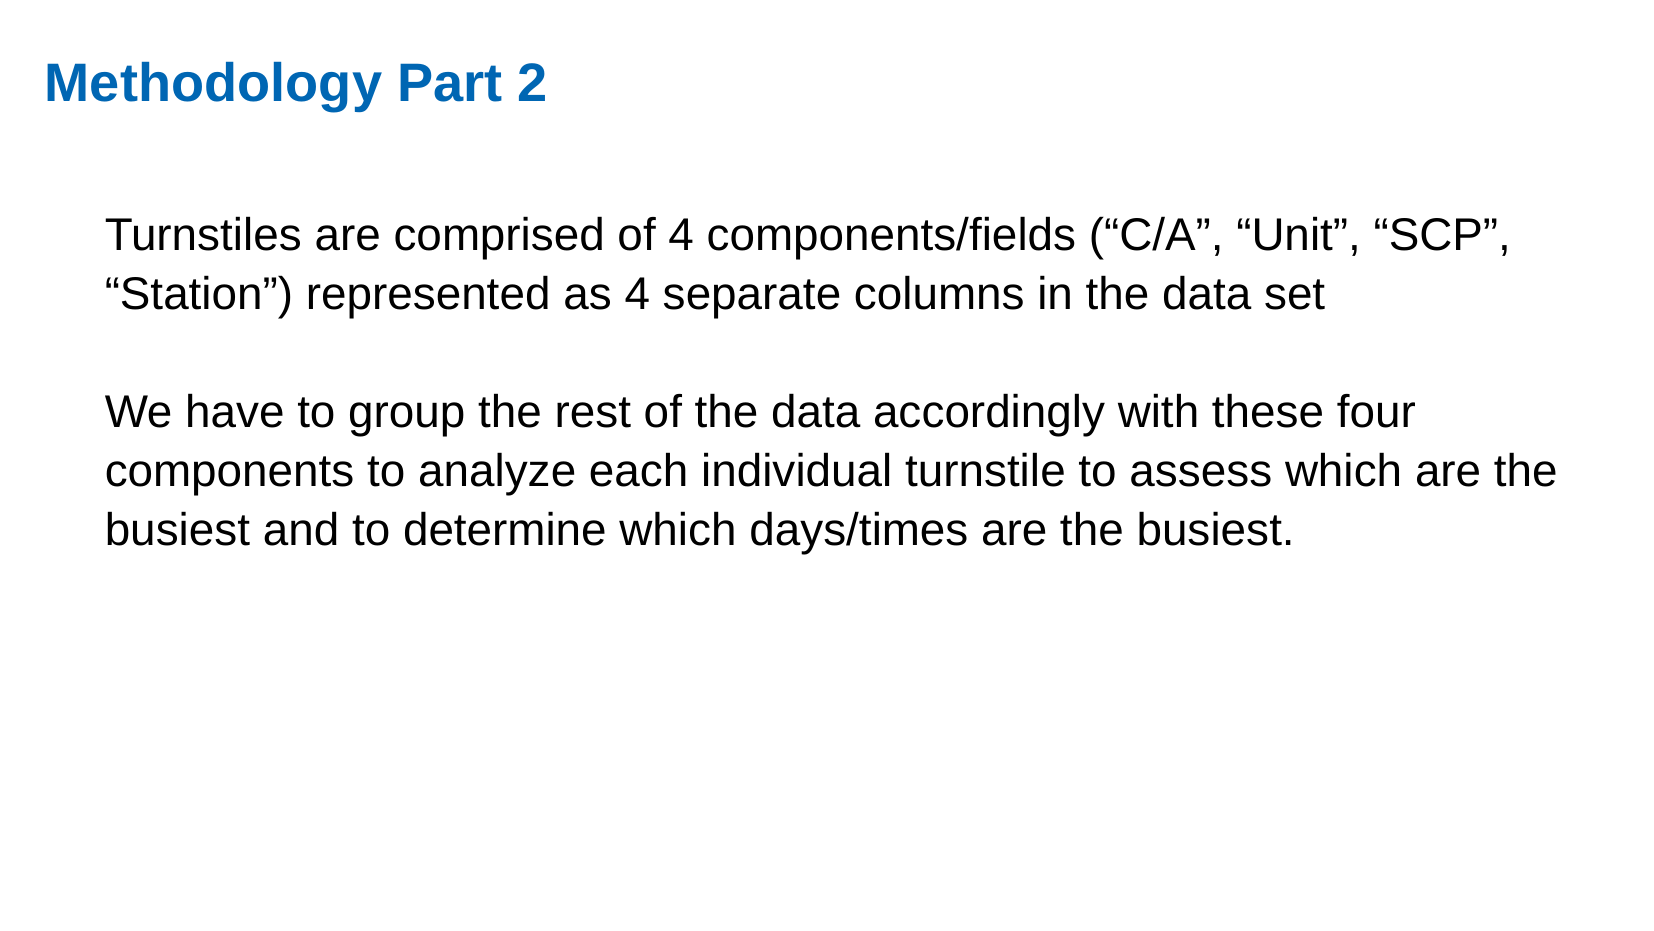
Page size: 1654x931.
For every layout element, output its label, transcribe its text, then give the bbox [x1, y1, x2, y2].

text_box Methodology Part 2 [30, 45, 676, 181]
text_box Turnstiles are comprised of 4 components/fields (“C/A”, “Unit”, “SCP”, “Station”) represented as 4 separate columns in the data set We have to group the rest of the data accordingly with these four components to analyze each individual turnstile to assess which are the busiest and to determine which days/times are the busiest. [90, 193, 1636, 563]
